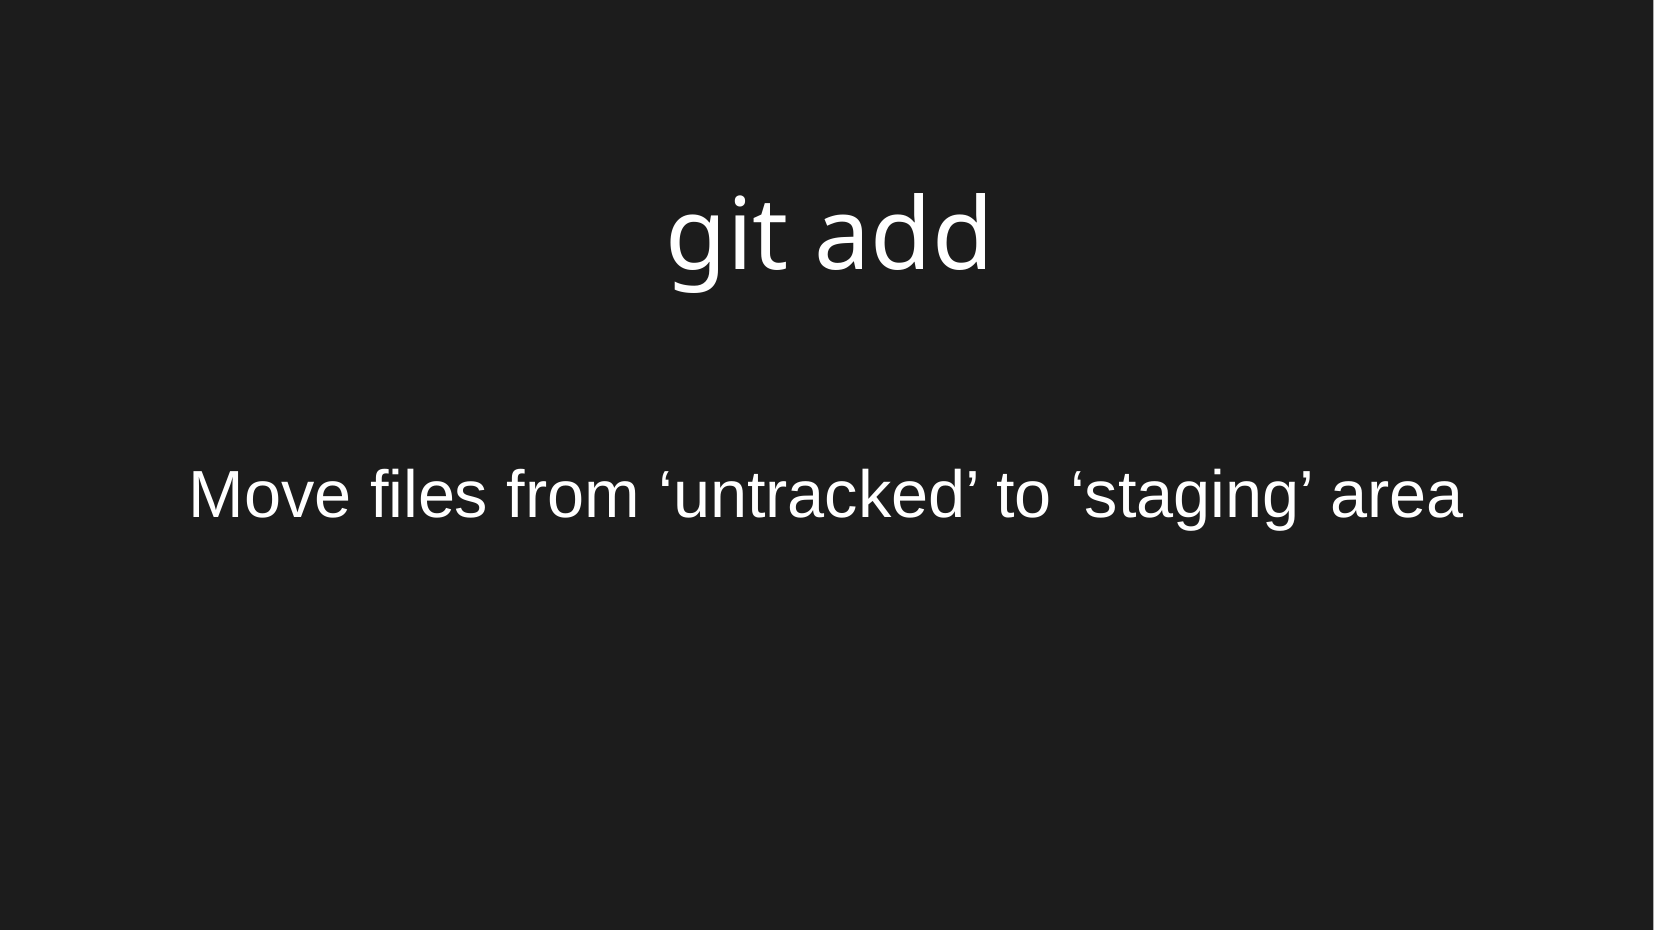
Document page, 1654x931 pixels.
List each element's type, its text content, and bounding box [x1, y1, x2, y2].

subtitle Move files from ‘untracked’ to ‘staging’ area [82, 224, 1571, 764]
title git add [253, 153, 1406, 224]
